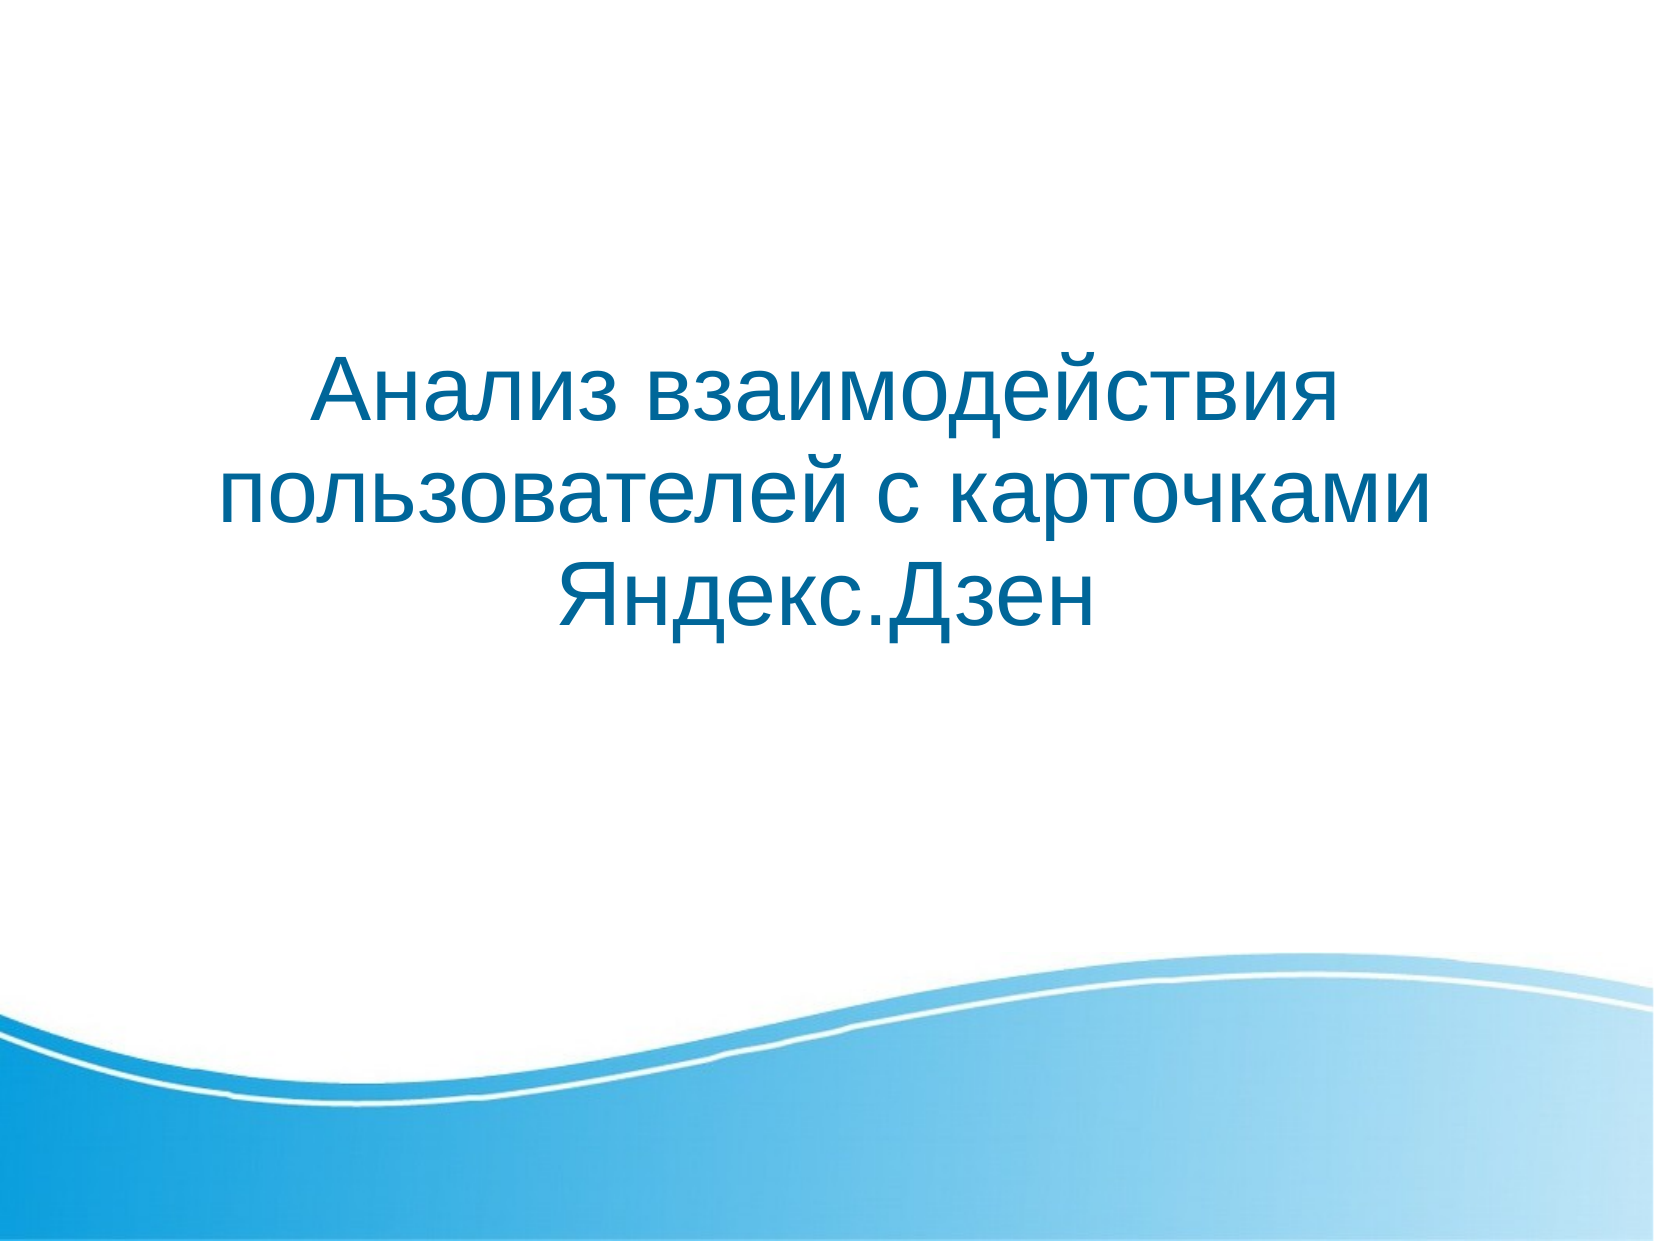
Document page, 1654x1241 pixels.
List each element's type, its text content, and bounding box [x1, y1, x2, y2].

title Анализ взаимодействия пользователей с карточками Яндекс.Дзен [135, 337, 1519, 646]
picture [0, 952, 1654, 1241]
